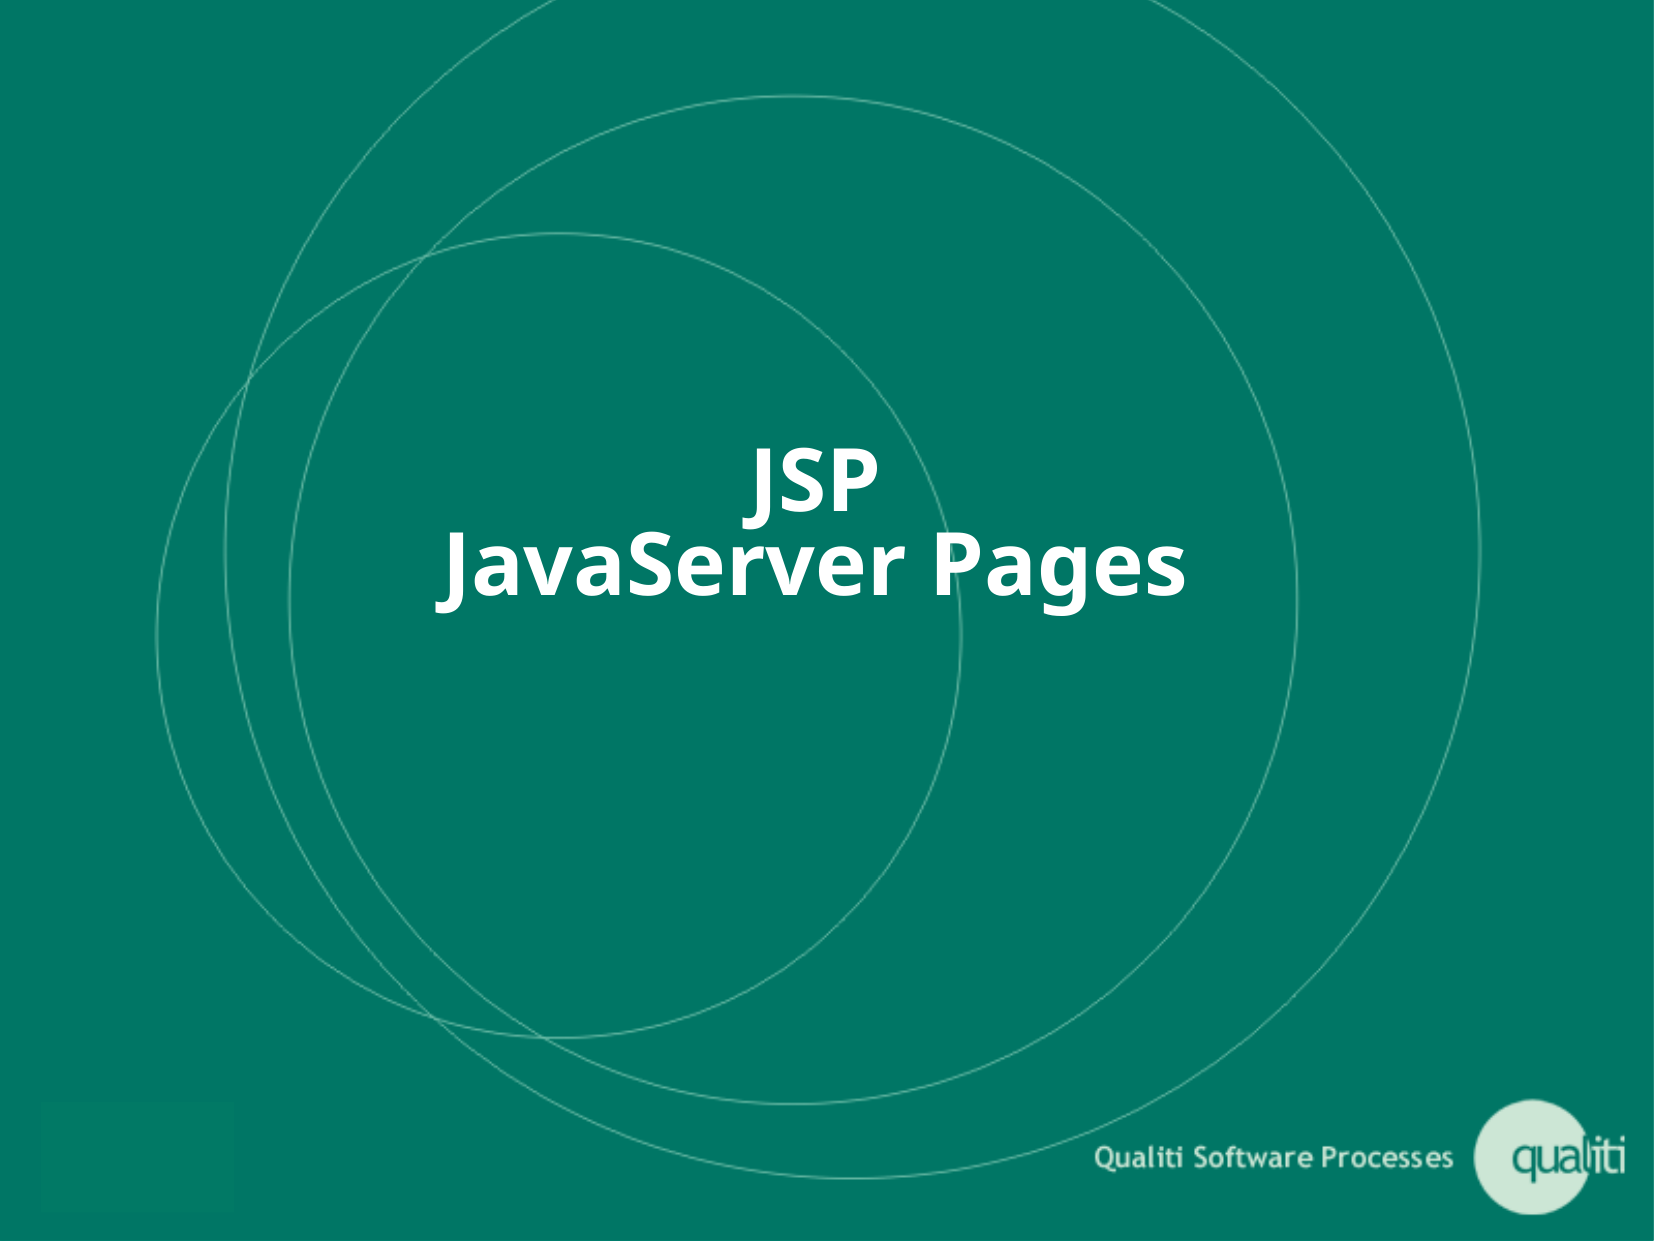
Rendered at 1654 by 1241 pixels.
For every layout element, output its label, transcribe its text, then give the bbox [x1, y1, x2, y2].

title JSP JavaServer Pages [124, 413, 1530, 620]
picture [0, 0, 1654, 1241]
